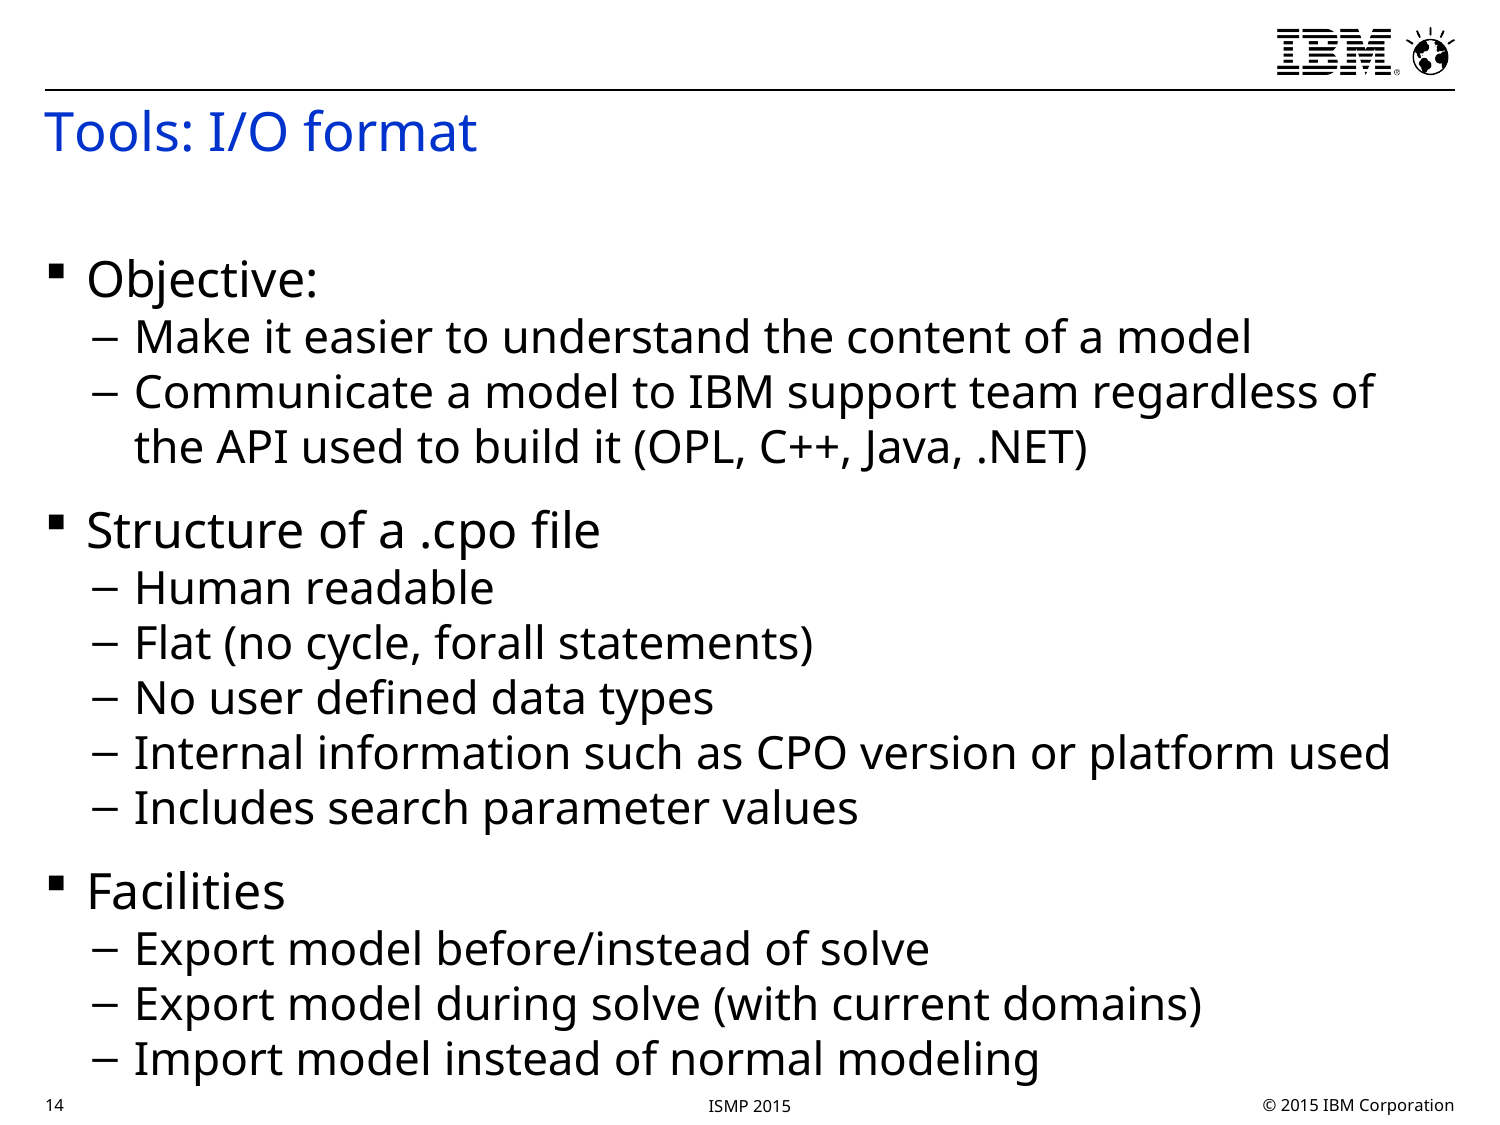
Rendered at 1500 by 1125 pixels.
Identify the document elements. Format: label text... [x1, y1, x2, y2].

list Objective: Make it easier to understand the content of a model Communicate a model to IBM support team regardless of the API used to build it (OPL, C++, Java, .NET) Structure of a .cpo file Human readable Flat (no cycle, forall statements) No user defined data types Internal information such as CPO version or platform used Includes search parameter values Facilities Export model before/instead of solve Export model during solve (with current domains) Import model instead of normal modeling [30, 239, 1456, 1093]
picture [1260, 10, 1468, 90]
title Tools: I/O format [29, 97, 1455, 203]
